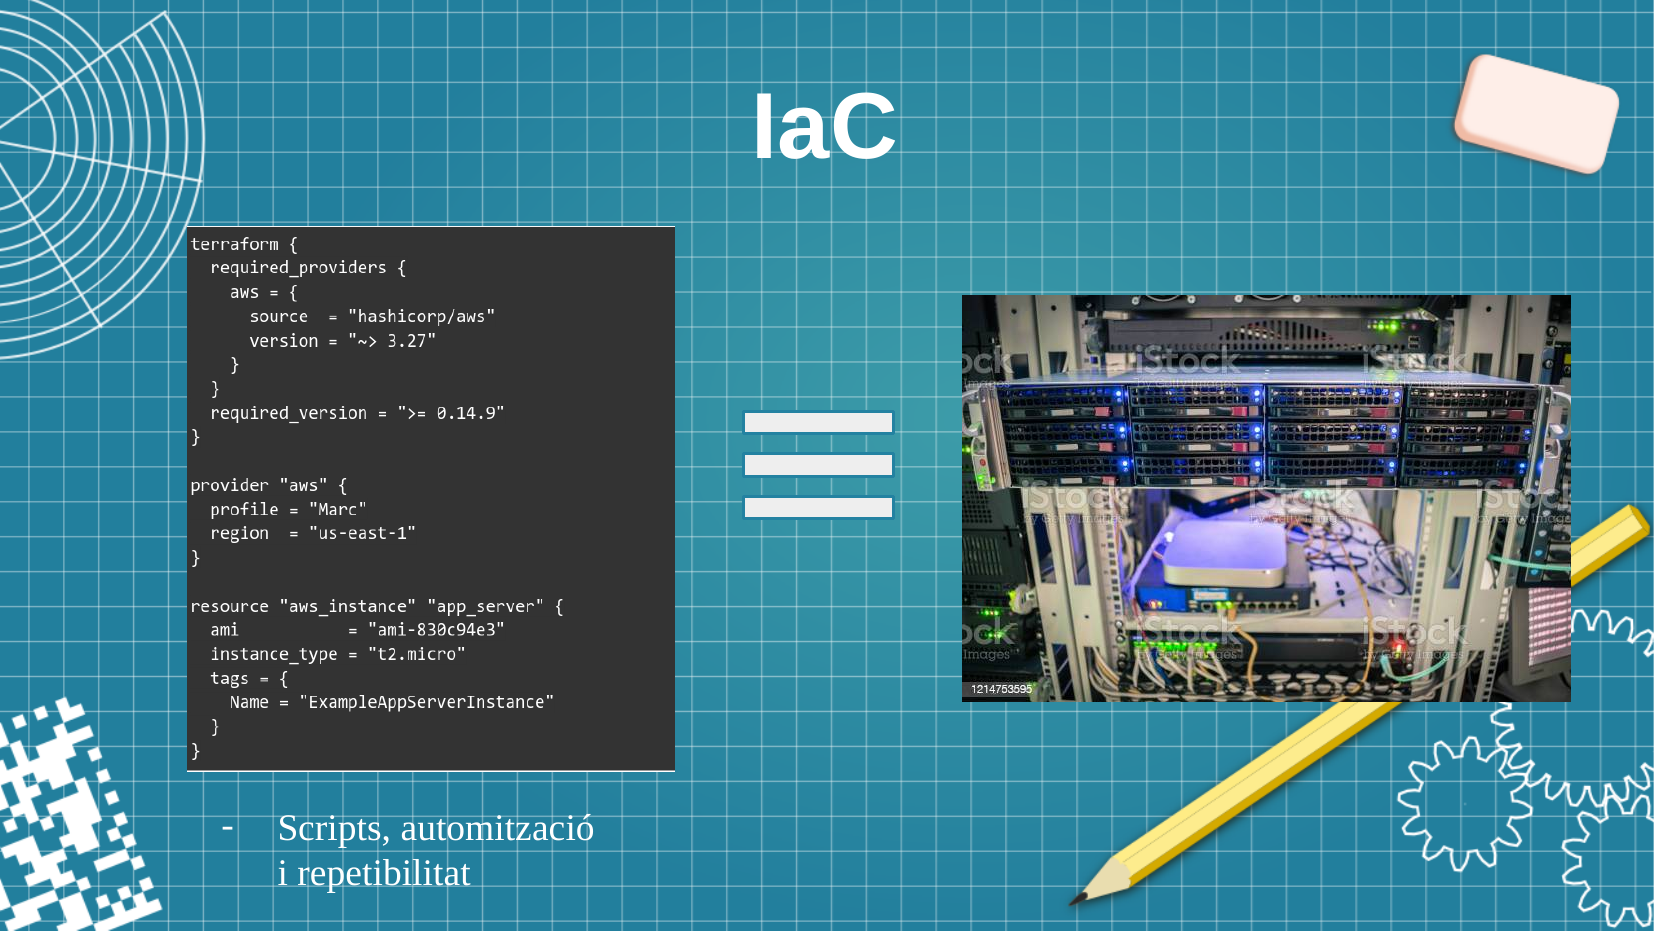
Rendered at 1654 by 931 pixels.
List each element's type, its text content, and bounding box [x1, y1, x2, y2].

text_box [743, 453, 894, 477]
picture [0, 0, 1654, 931]
text_box [743, 496, 894, 519]
text_box [743, 411, 894, 434]
text_box Scripts, automització i repetibilitat [187, 787, 821, 908]
text_box IaC [733, 15, 916, 228]
